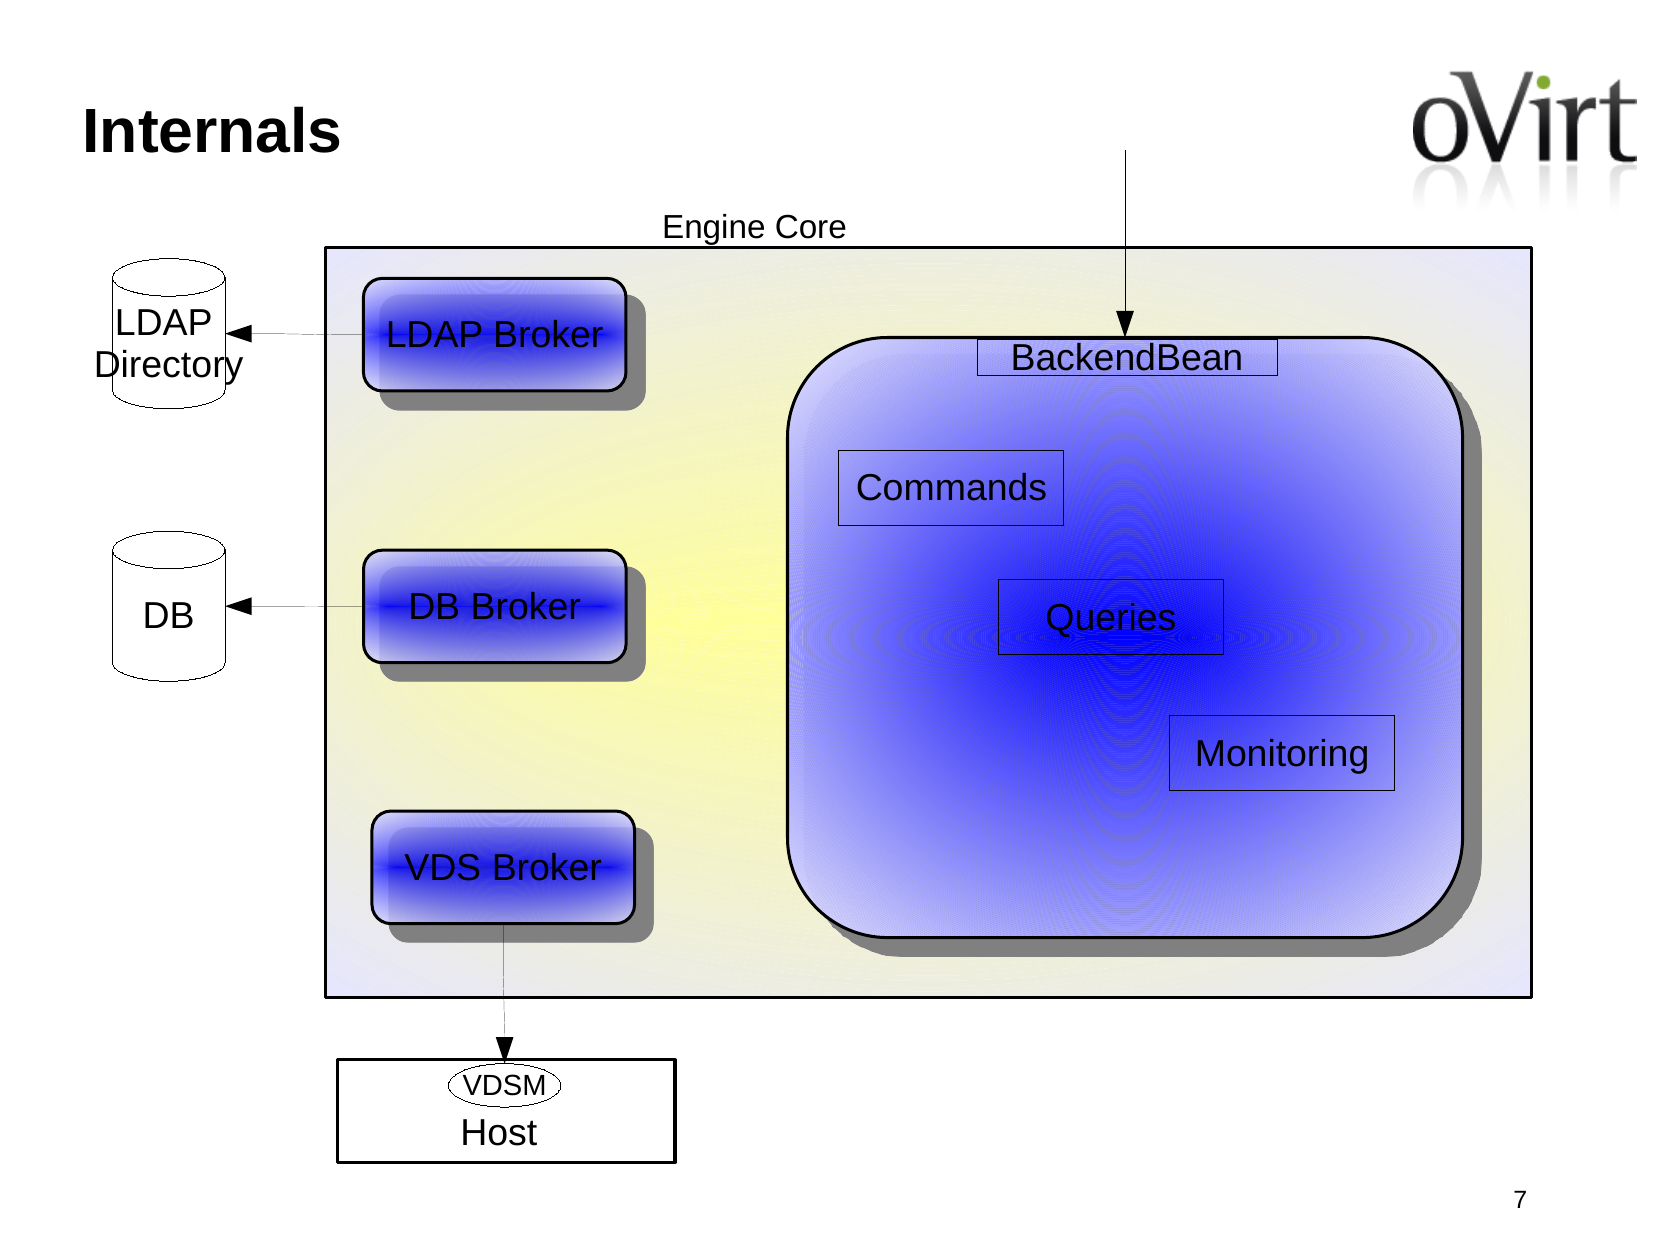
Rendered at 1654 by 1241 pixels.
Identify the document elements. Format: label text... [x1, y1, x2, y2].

text_box LDAP Directory [112, 278, 226, 409]
picture [1413, 63, 1637, 212]
text_box Host [337, 1059, 676, 1163]
text_box Engine Core [647, 201, 948, 254]
text_box DB [112, 550, 226, 682]
text_box DB Broker [363, 550, 627, 663]
text_box Commands [838, 450, 1064, 526]
text_box VDSM [448, 1063, 561, 1108]
text_box BackendBean [977, 339, 1278, 376]
text_box [325, 247, 1532, 998]
text_box LDAP Broker [363, 278, 626, 391]
text_box Monitoring [1169, 715, 1395, 791]
title Internals [82, 27, 1303, 235]
text_box Queries [998, 579, 1224, 655]
text_box VDS Broker [371, 811, 635, 924]
